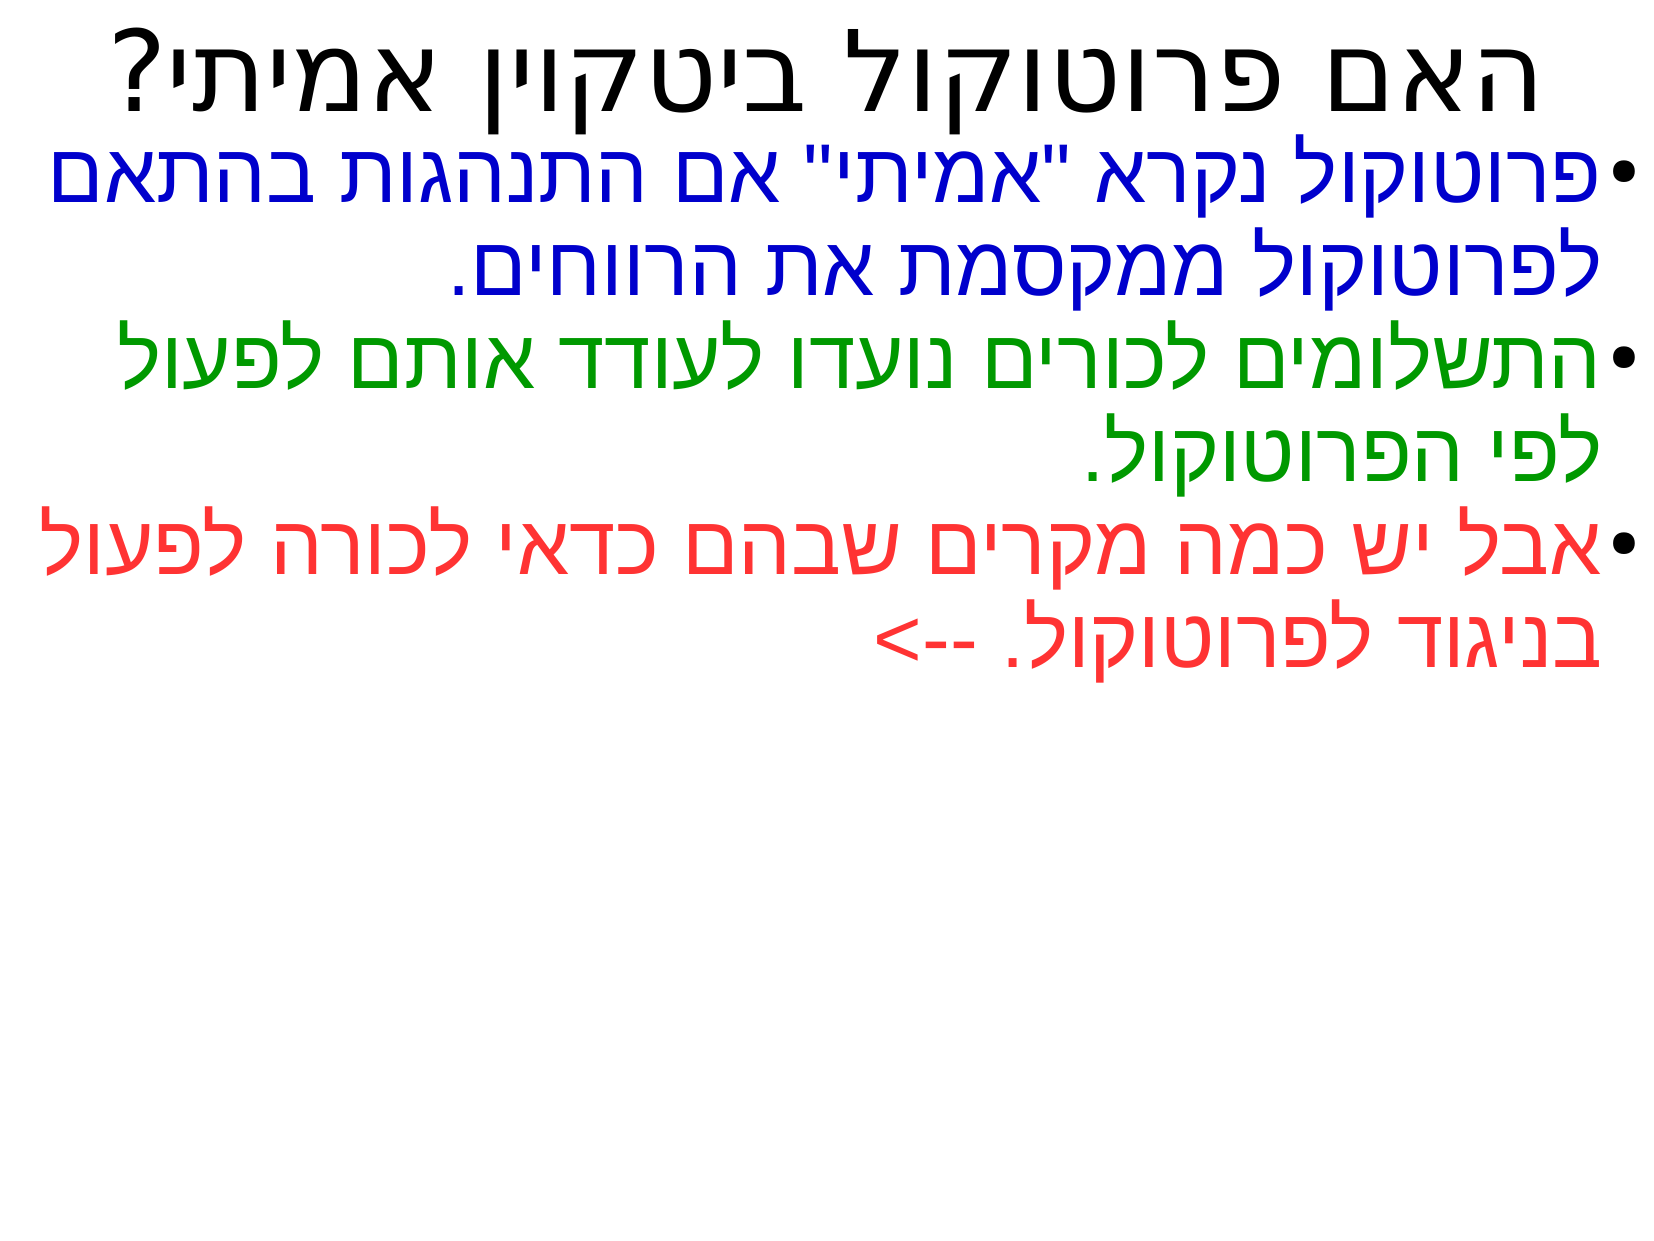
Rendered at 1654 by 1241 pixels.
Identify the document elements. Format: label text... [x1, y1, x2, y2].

text_box פרוטוקול נקרא "אמיתי" אם התנהגות בהתאם לפרוטוקול ממקסמת את הרווחים. התשלומים לכורים נועדו לעודד אותם לפעול לפי הפרוטוקול. אבל יש כמה מקרים שבהם כדאי לכורה לפעול בניגוד לפרוטוקול. --> [0, 120, 1654, 1222]
text_box האם פרוטוקול ביטקוין אמיתי? [0, 0, 1654, 120]
